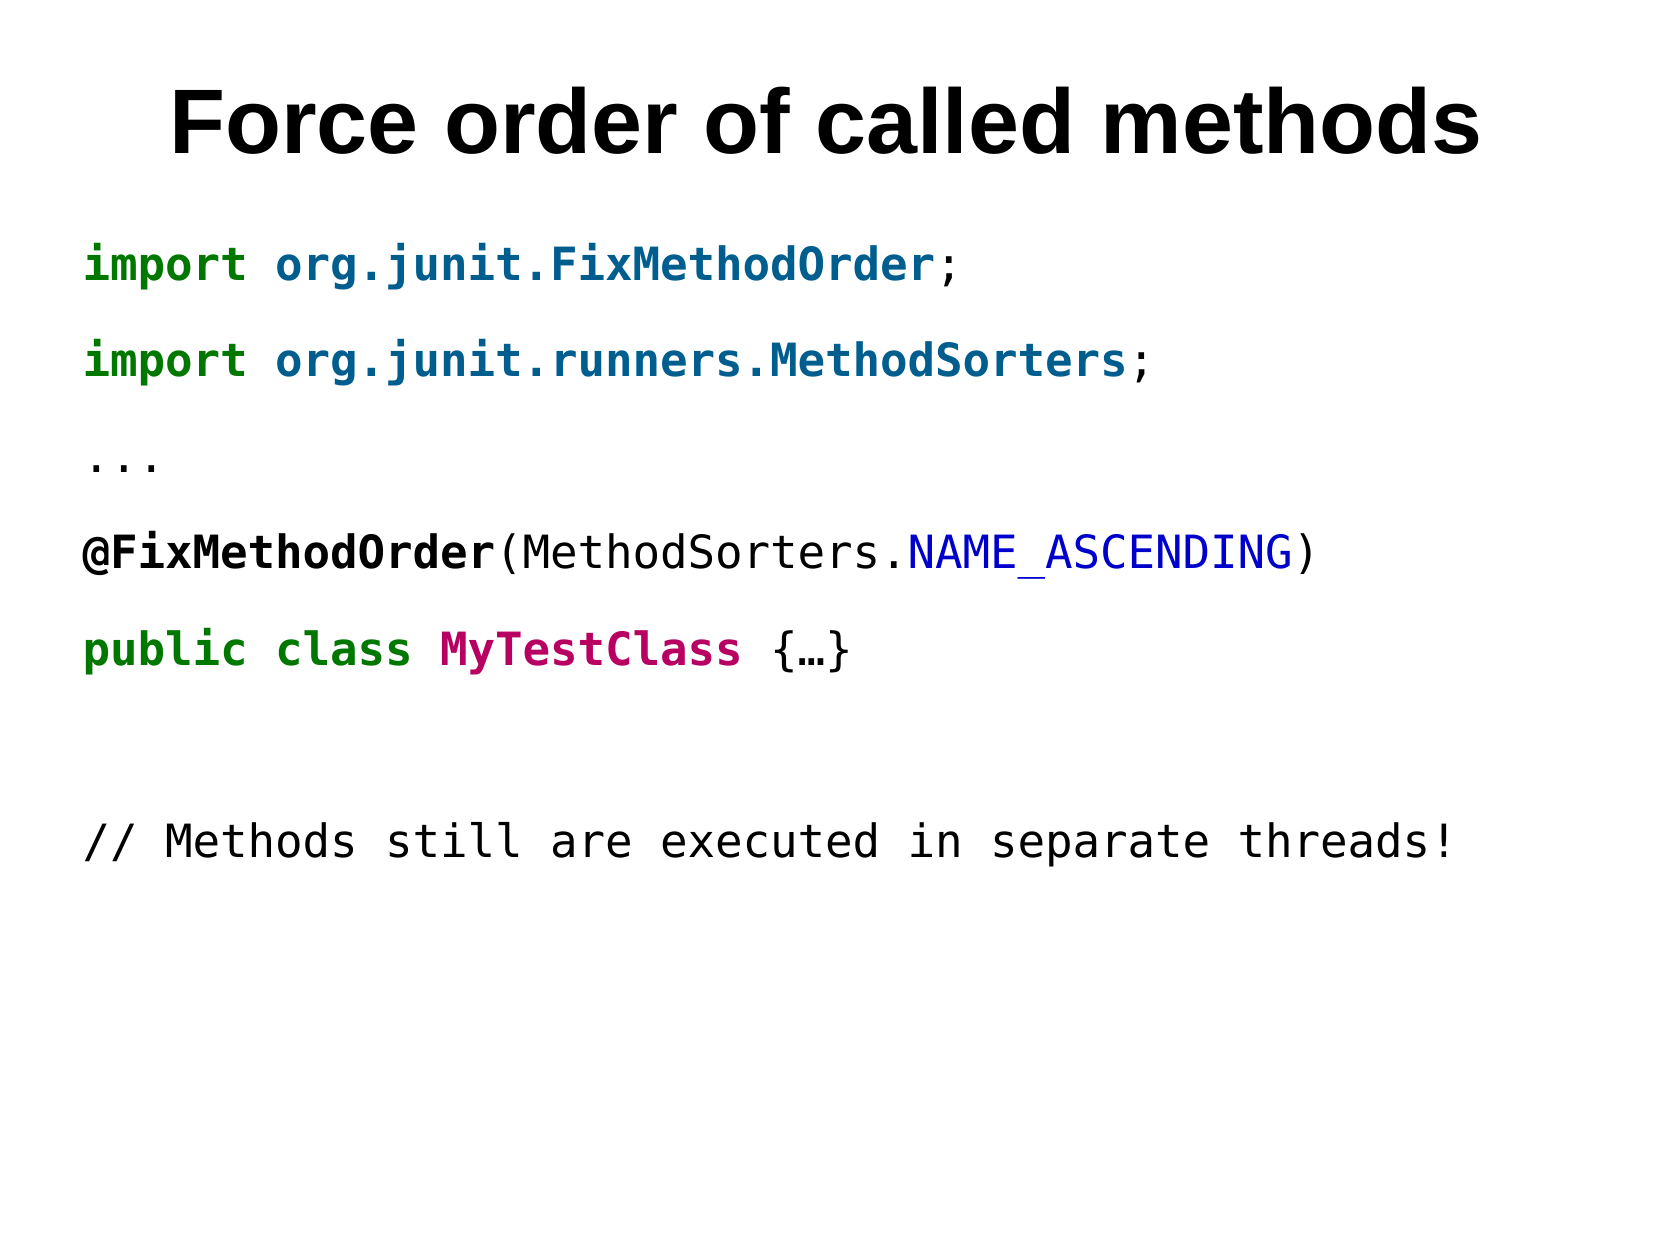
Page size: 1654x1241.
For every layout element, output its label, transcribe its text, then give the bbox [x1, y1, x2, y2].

title Force order of called methods [82, 49, 1571, 196]
list import org.junit.FixMethodOrder; import org.junit.runners.MethodSorters; ... @FixMethodOrder(MethodSorters.NAME_ASCENDING) public class MyTestClass {…} // Methods still are executed in separate threads! [82, 225, 1538, 1186]
